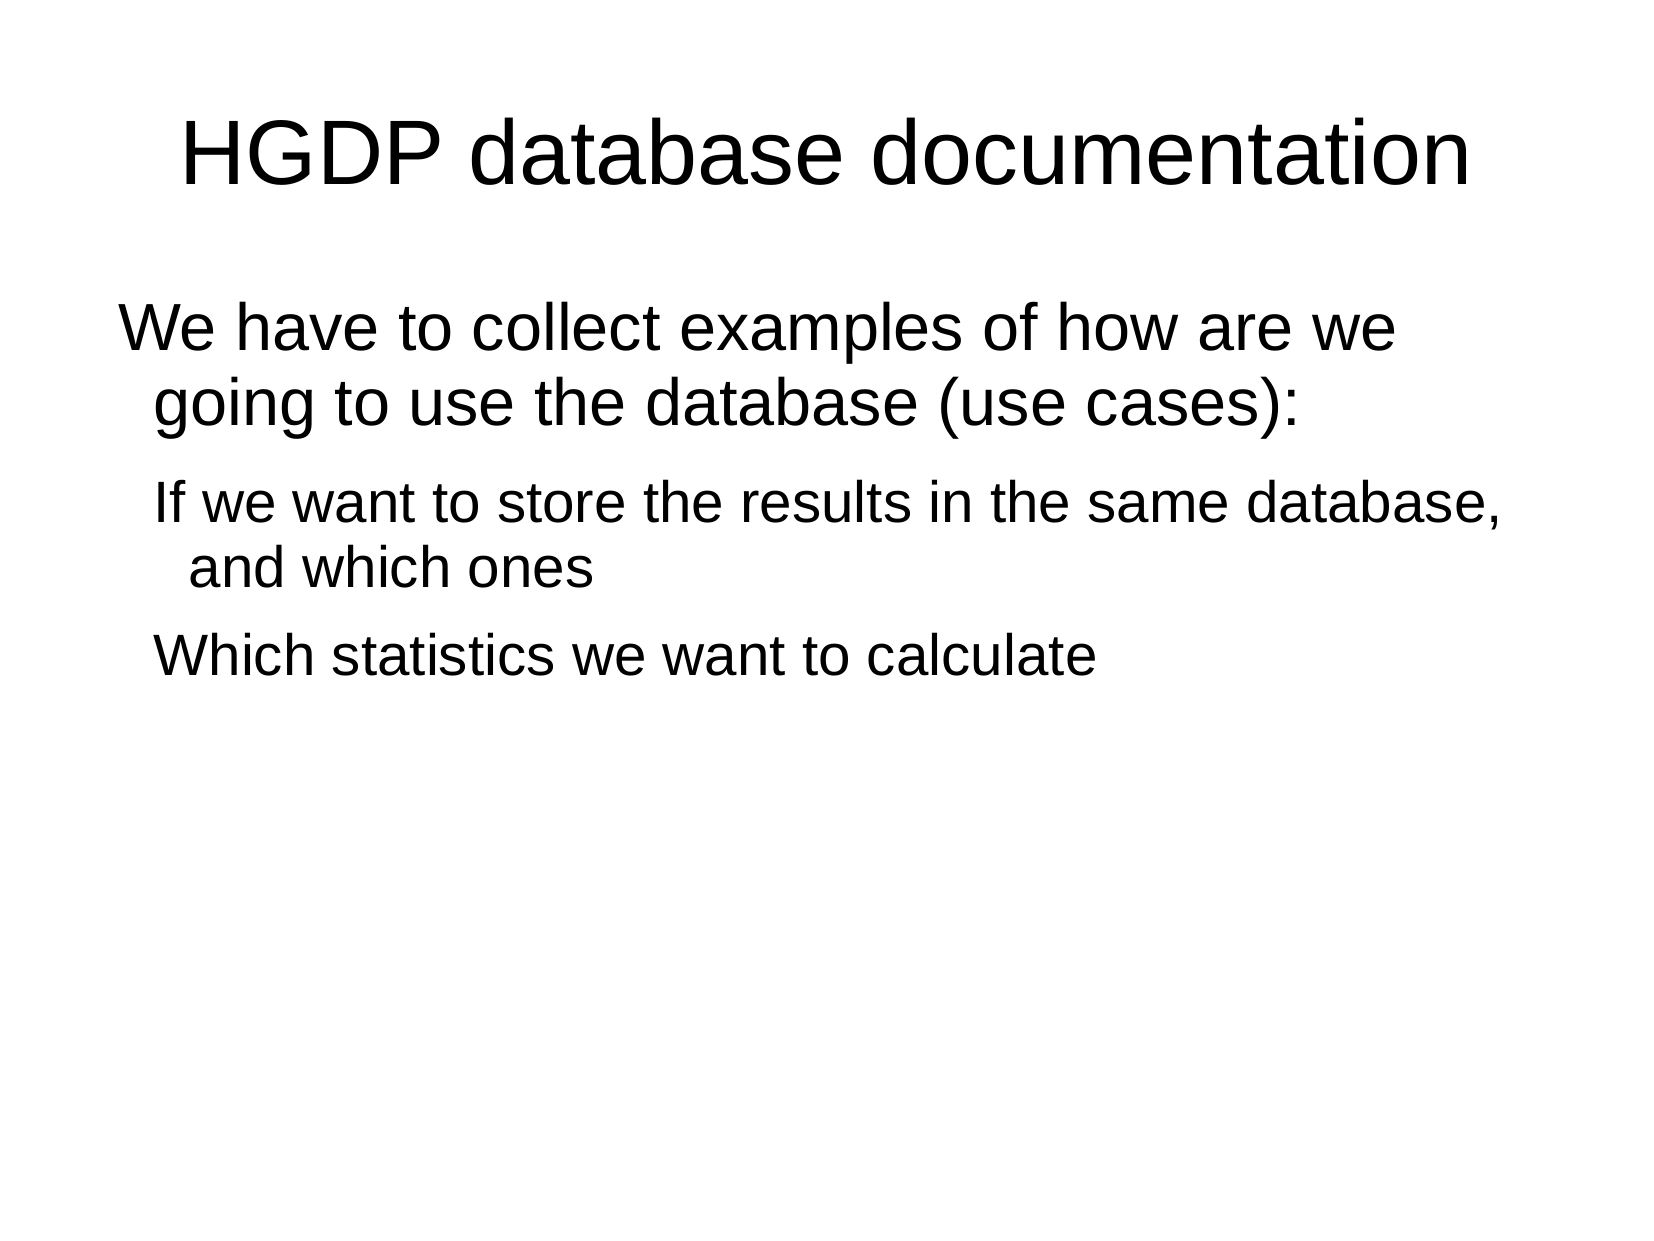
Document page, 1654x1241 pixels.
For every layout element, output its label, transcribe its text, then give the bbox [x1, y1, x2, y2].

title HGDP database documentation [82, 56, 1571, 250]
list We have to collect examples of how are we going to use the database (use cases): If we want to store the results in the same database, and which ones Which statistics we want to calculate [82, 290, 1571, 1094]
